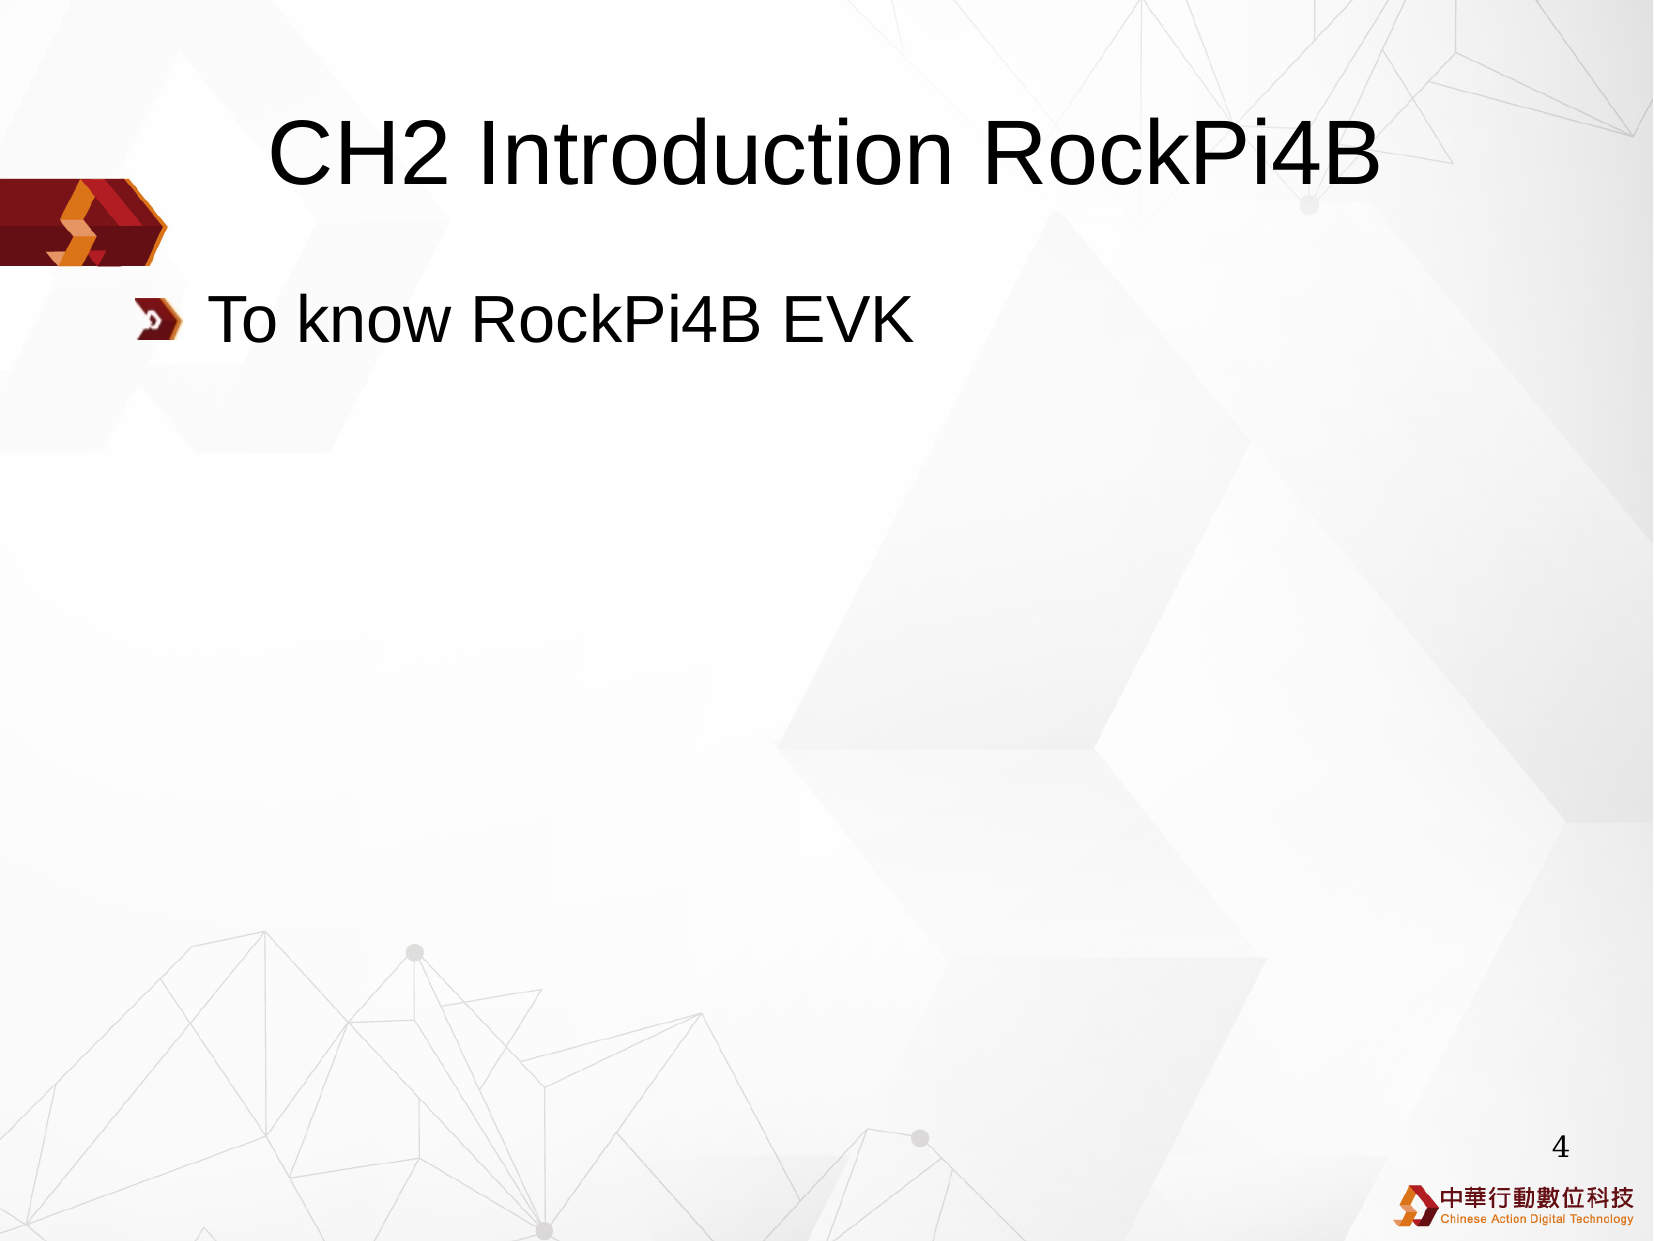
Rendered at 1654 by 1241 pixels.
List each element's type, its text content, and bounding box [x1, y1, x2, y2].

title CH2 Introduction RockPi4B [82, 49, 1571, 257]
picture [0, 0, 1654, 1241]
list To know RockPi4B EVK [118, 281, 1571, 1001]
